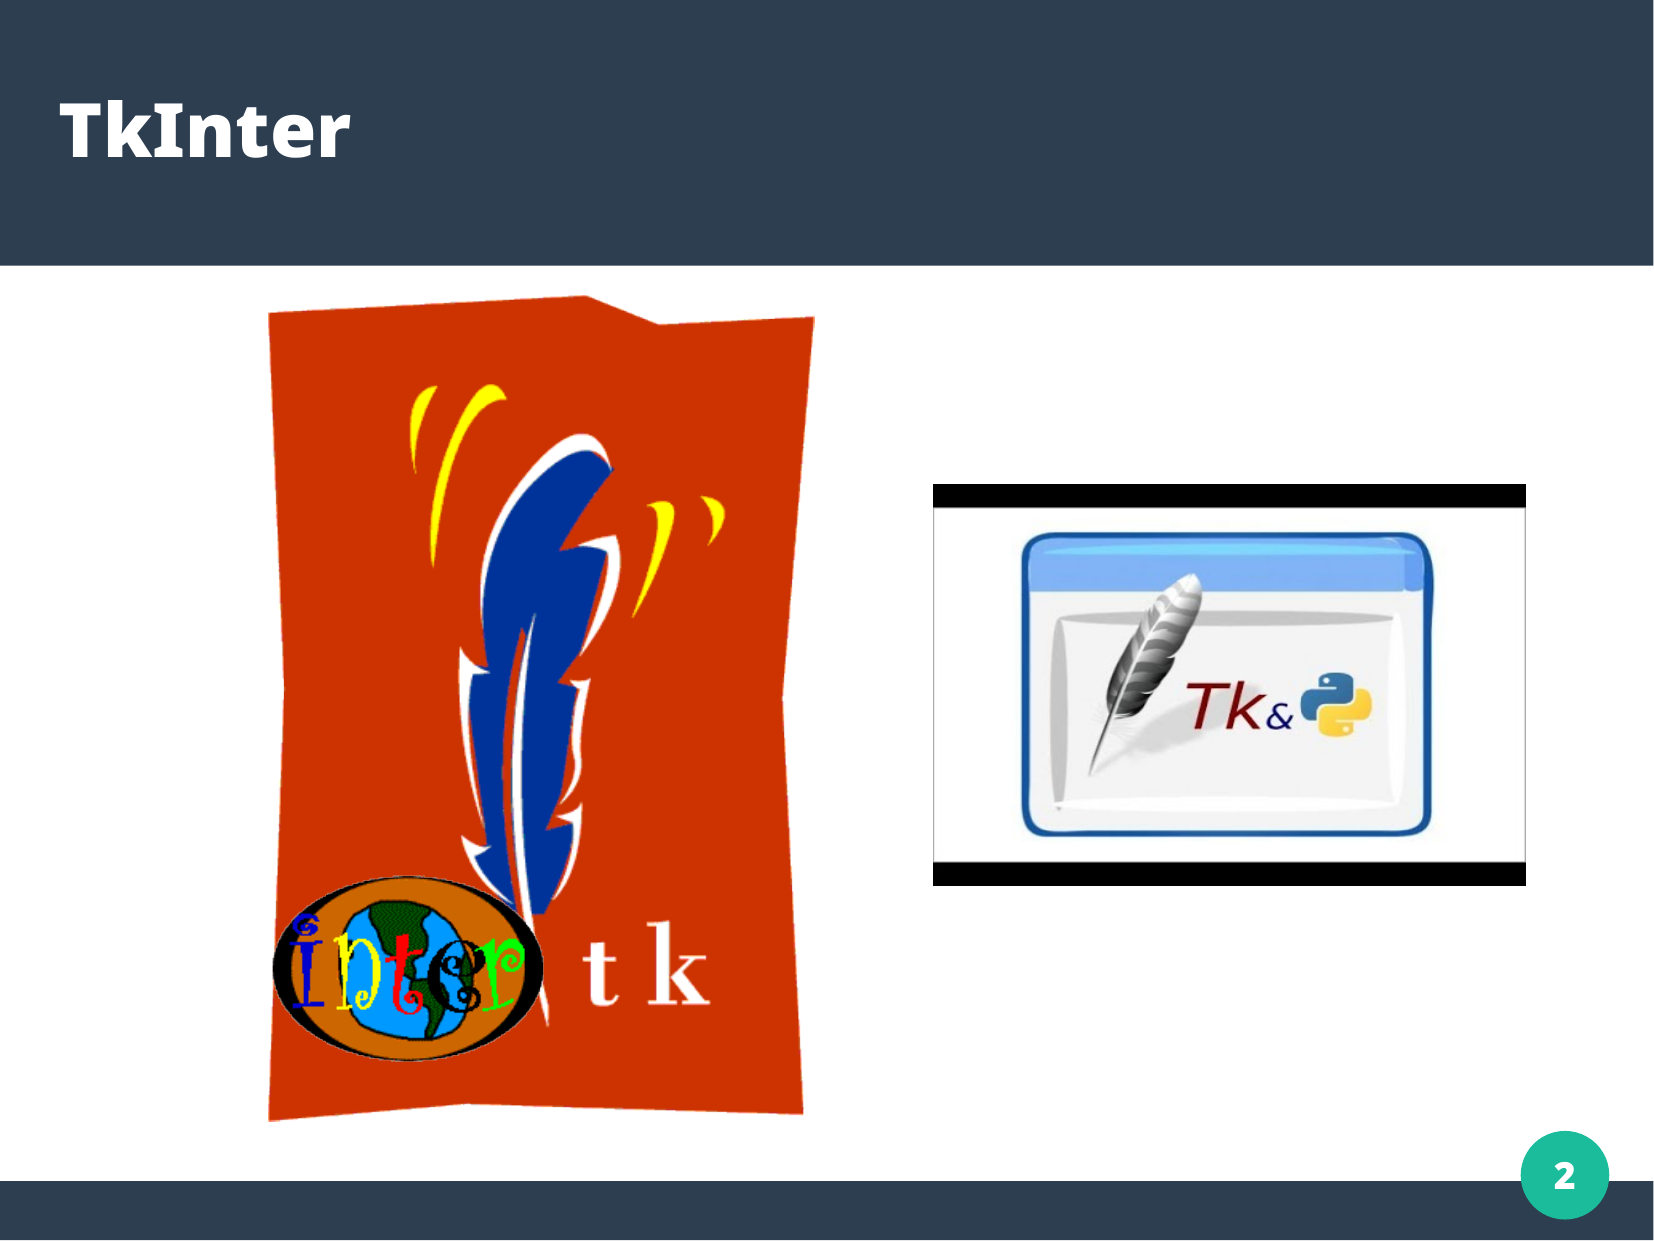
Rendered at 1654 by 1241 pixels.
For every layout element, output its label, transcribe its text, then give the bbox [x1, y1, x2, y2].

picture [933, 484, 1526, 886]
title TkInter [59, 49, 1595, 207]
picture [268, 295, 815, 1123]
